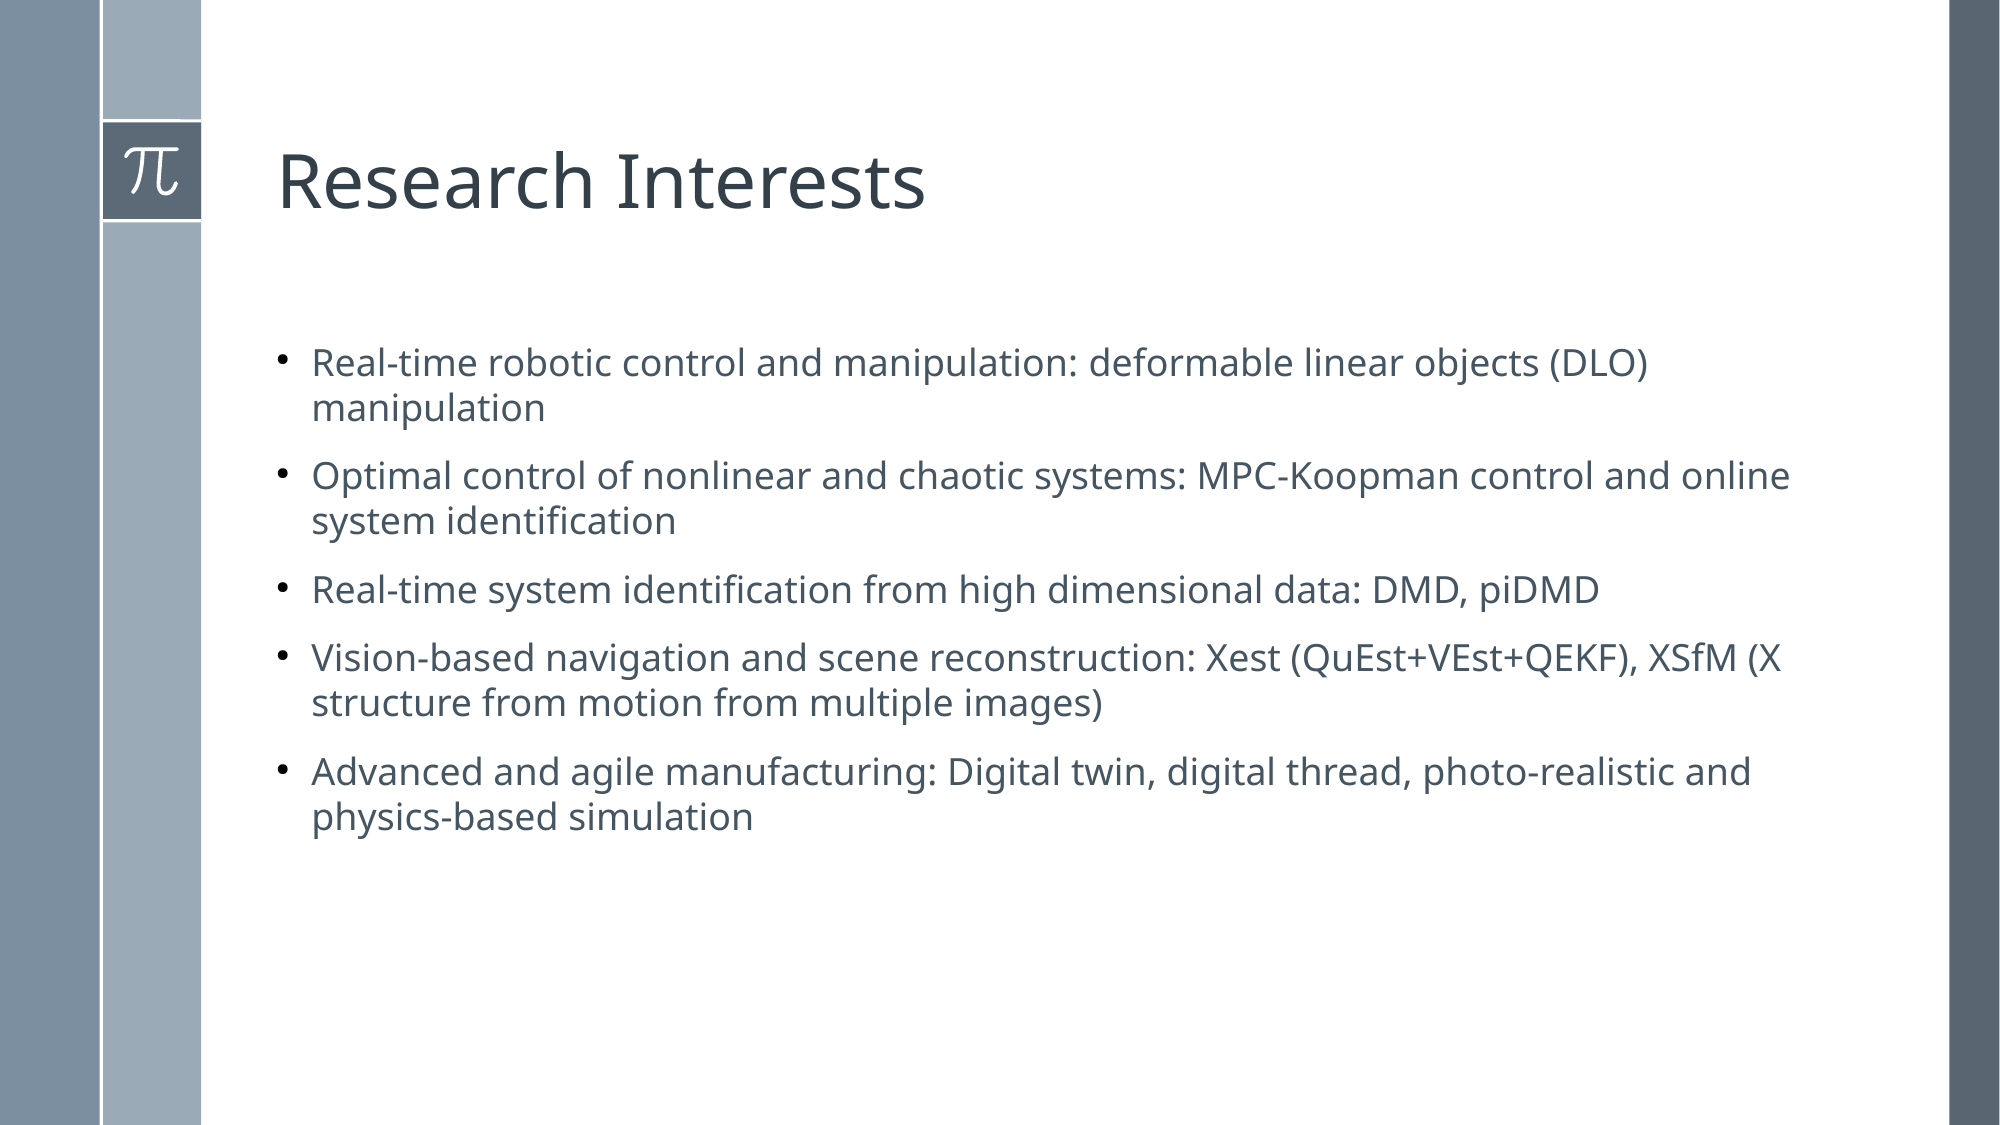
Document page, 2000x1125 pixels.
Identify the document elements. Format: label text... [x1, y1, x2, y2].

text_box Real-time robotic control and manipulation: deformable linear objects (DLO) manipulation Optimal control of nonlinear and chaotic systems: MPC-Koopman control and online system identification Real-time system identification from high dimensional data: DMD, piDMD Vision-based navigation and scene reconstruction: Xest (QuEst+VEst+QEKF), XSfM (X structure from motion from multiple images) Advanced and agile manufacturing: Digital twin, digital thread, photo-realistic and physics-based simulation [261, 262, 1845, 1013]
text_box Research Interests [261, 29, 1867, 233]
